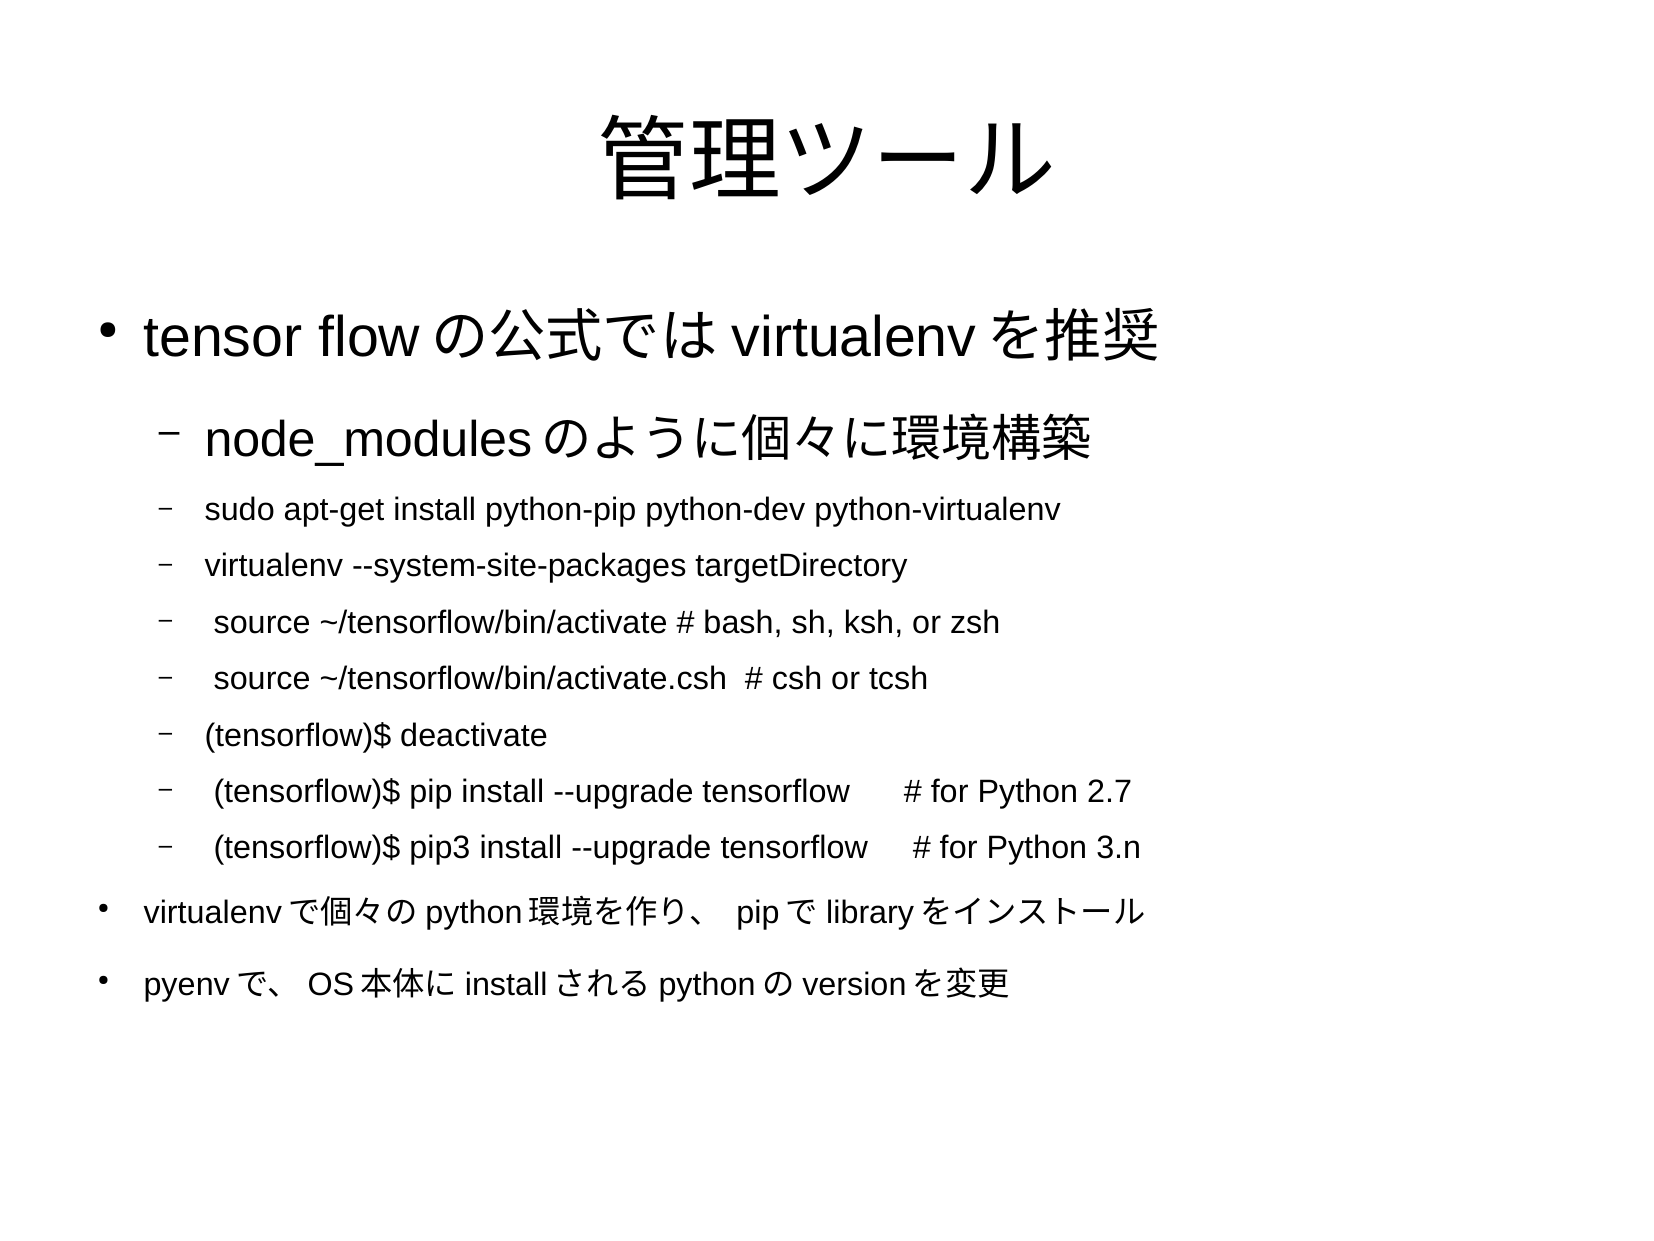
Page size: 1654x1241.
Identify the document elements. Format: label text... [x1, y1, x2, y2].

list tensor flowの公式ではvirtualenvを推奨 node_modulesのように個々に環境構築 sudo apt-get install python-pip python-dev python-virtualenv virtualenv --system-site-packages targetDirectory source ~/tensorflow/bin/activate # bash, sh, ksh, or zsh source ~/tensorflow/bin/activate.csh # csh or tcsh (tensorflow)$ deactivate (tensorflow)$ pip install --upgrade tensorflow # for Python 2.7 (tensorflow)$ pip3 install --upgrade tensorflow # for Python 3.n virtualenvで個々のpython環境を作り、 pipでlibraryをインストール pyenvで、OS本体にinstallされるpythonのversionを変更 [82, 290, 1571, 1010]
title 管理ツール [82, 49, 1571, 257]
